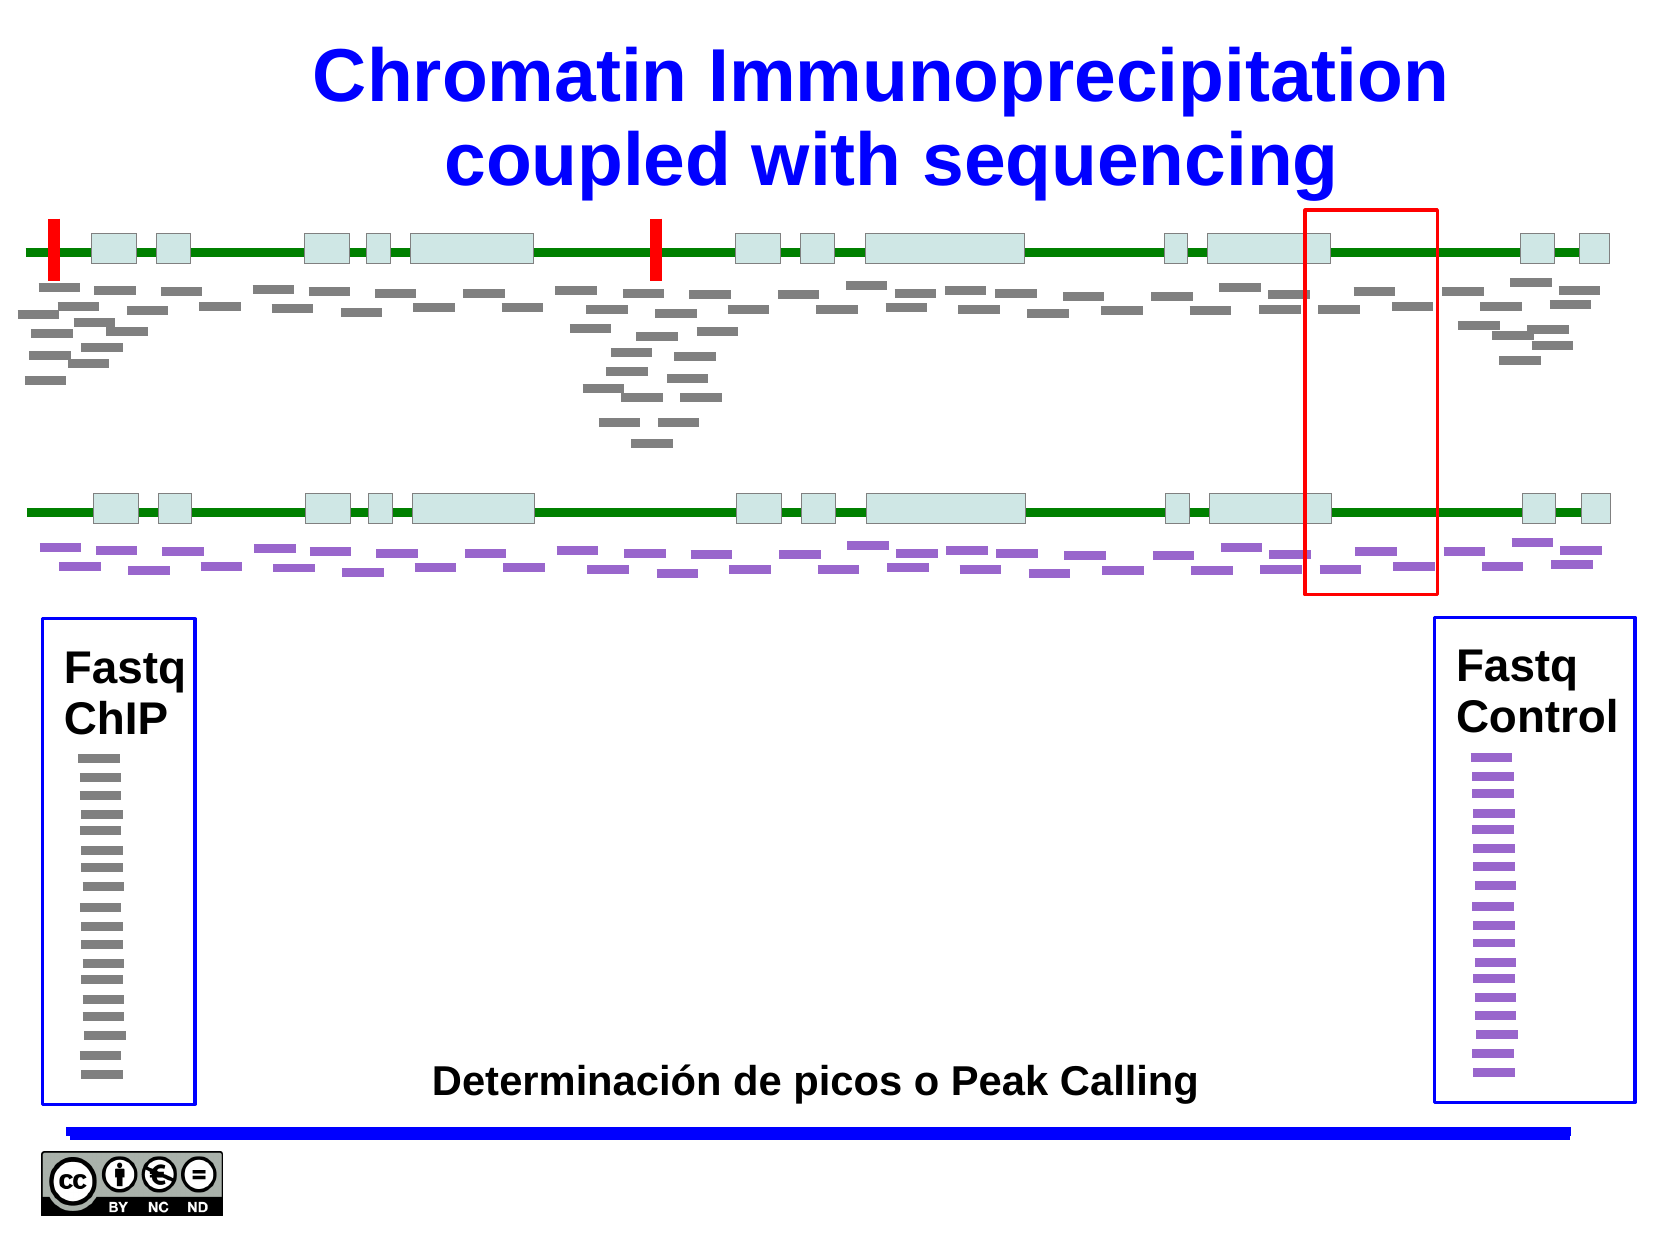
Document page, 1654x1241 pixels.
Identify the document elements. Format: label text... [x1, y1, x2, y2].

text_box [158, 493, 192, 524]
text_box [801, 493, 836, 524]
text_box Fastq ChIP [49, 634, 214, 752]
text_box Determinación de picos o Peak Calling [417, 1050, 1603, 1112]
text_box [305, 493, 351, 524]
text_box [42, 618, 196, 1105]
text_box [865, 233, 1025, 264]
text_box [93, 493, 139, 524]
text_box [800, 233, 835, 264]
text_box [1207, 210, 1438, 595]
text_box [1581, 493, 1611, 524]
text_box Fastq Control [1441, 632, 1634, 750]
text_box [736, 493, 782, 524]
text_box [366, 233, 391, 264]
text_box [304, 233, 350, 264]
text_box [1434, 617, 1636, 1103]
text_box [866, 493, 1026, 524]
picture [41, 1151, 223, 1216]
text_box [1579, 233, 1610, 264]
text_box [410, 233, 534, 264]
text_box [1164, 233, 1188, 264]
text_box [1165, 493, 1190, 524]
text_box [412, 493, 535, 524]
text_box [735, 233, 781, 264]
text_box [1522, 493, 1556, 524]
text_box [1520, 233, 1555, 264]
title Chromatin Immunoprecipitation coupled with sequencing [147, 13, 1636, 222]
text_box [368, 493, 393, 524]
text_box [91, 233, 137, 264]
text_box [156, 233, 191, 264]
